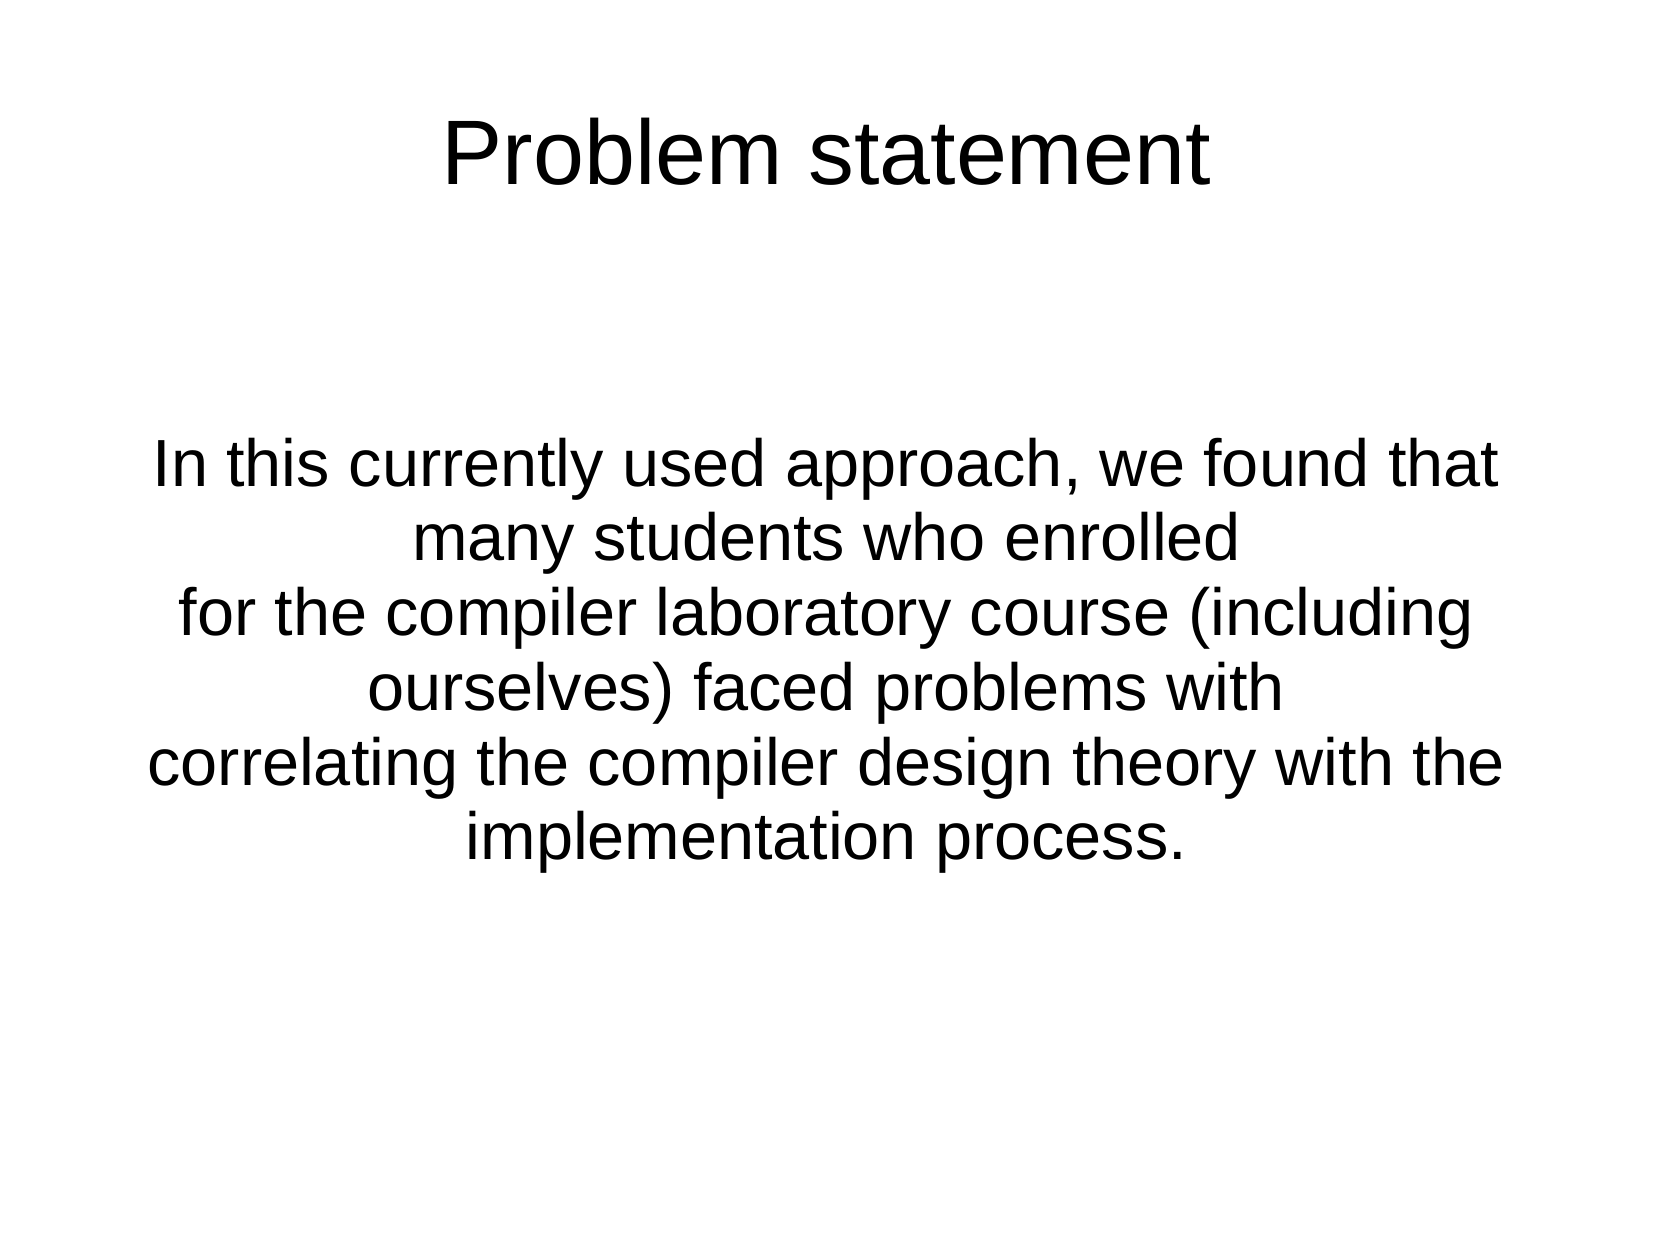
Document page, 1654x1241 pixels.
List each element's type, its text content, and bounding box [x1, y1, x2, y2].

title Problem statement [82, 49, 1571, 257]
subtitle In this currently used approach, we found that many students who enrolled for the compiler laboratory course (including ourselves) faced problems with correlating the compiler design theory with the implementation process. [82, 290, 1571, 1010]
